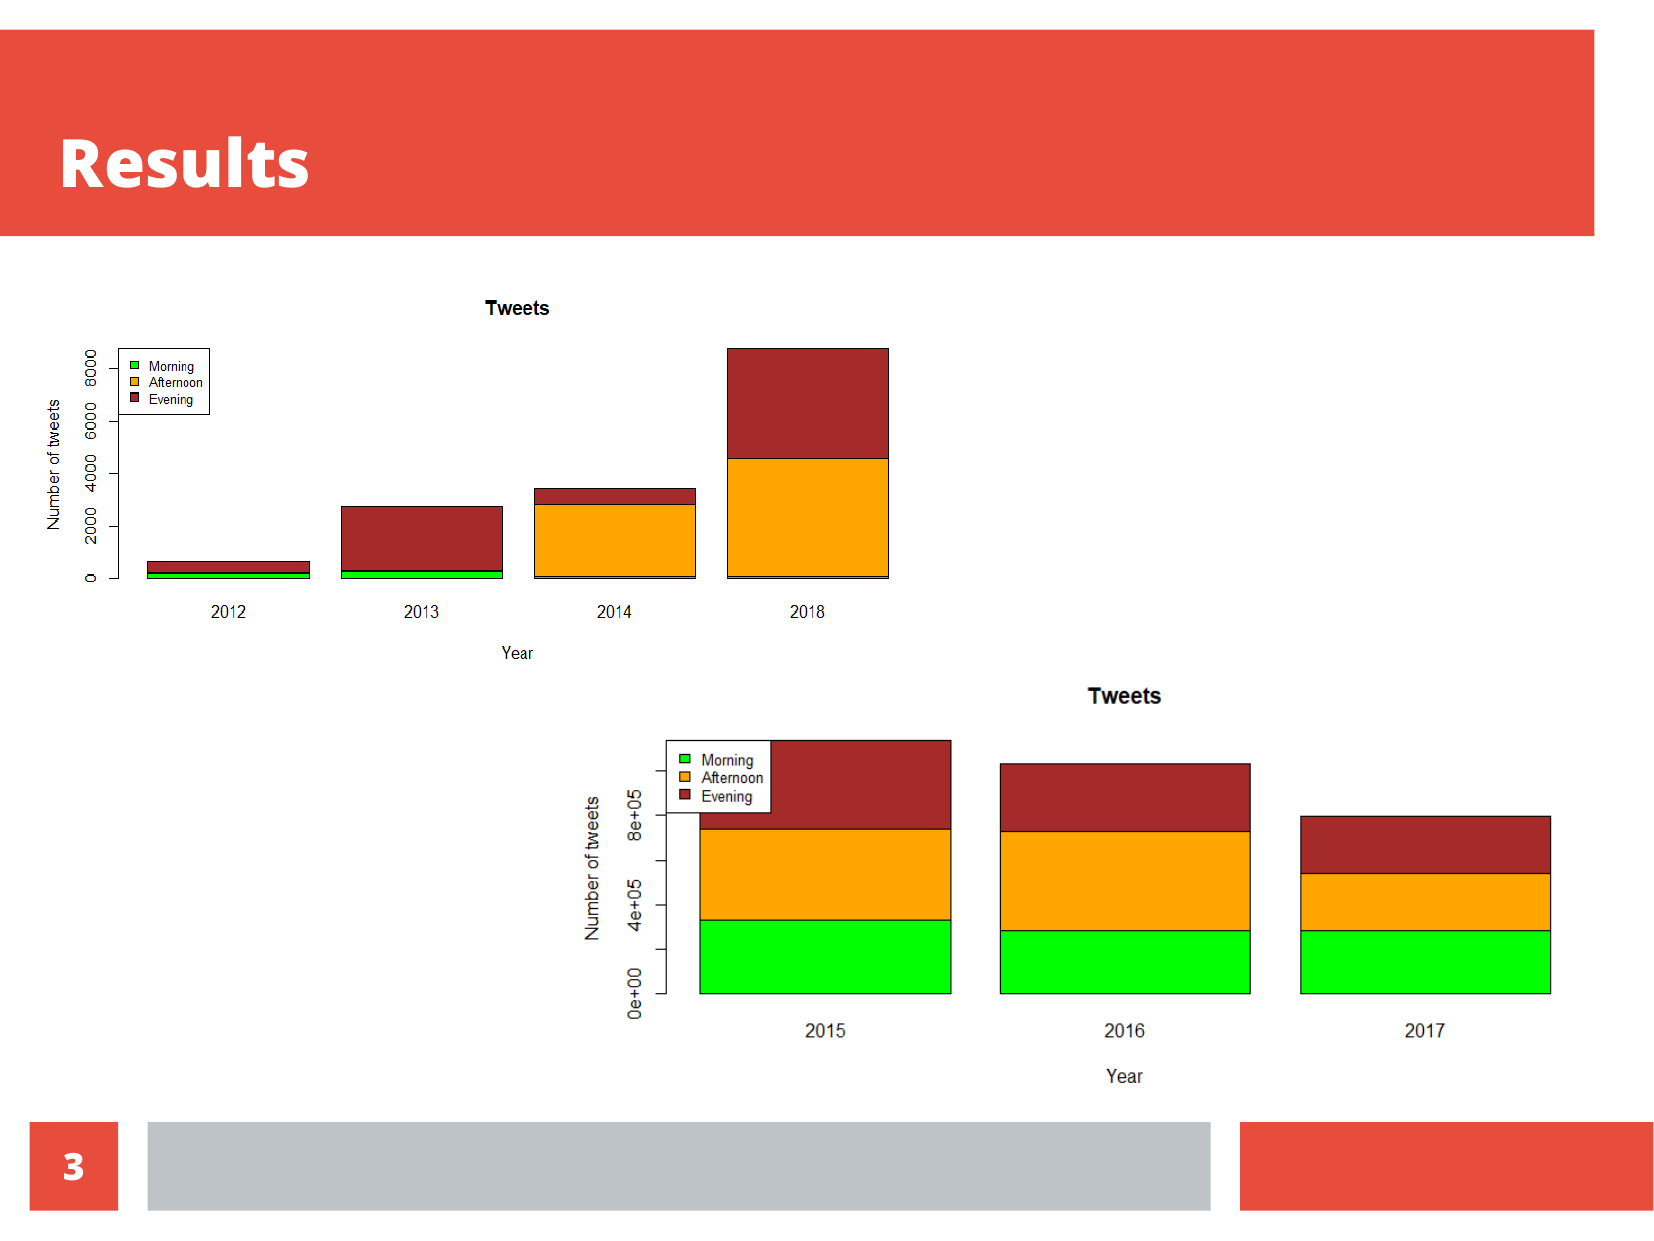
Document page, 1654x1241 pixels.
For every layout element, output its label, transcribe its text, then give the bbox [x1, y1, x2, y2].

picture [41, 266, 1630, 1111]
title Results [59, 59, 1595, 207]
